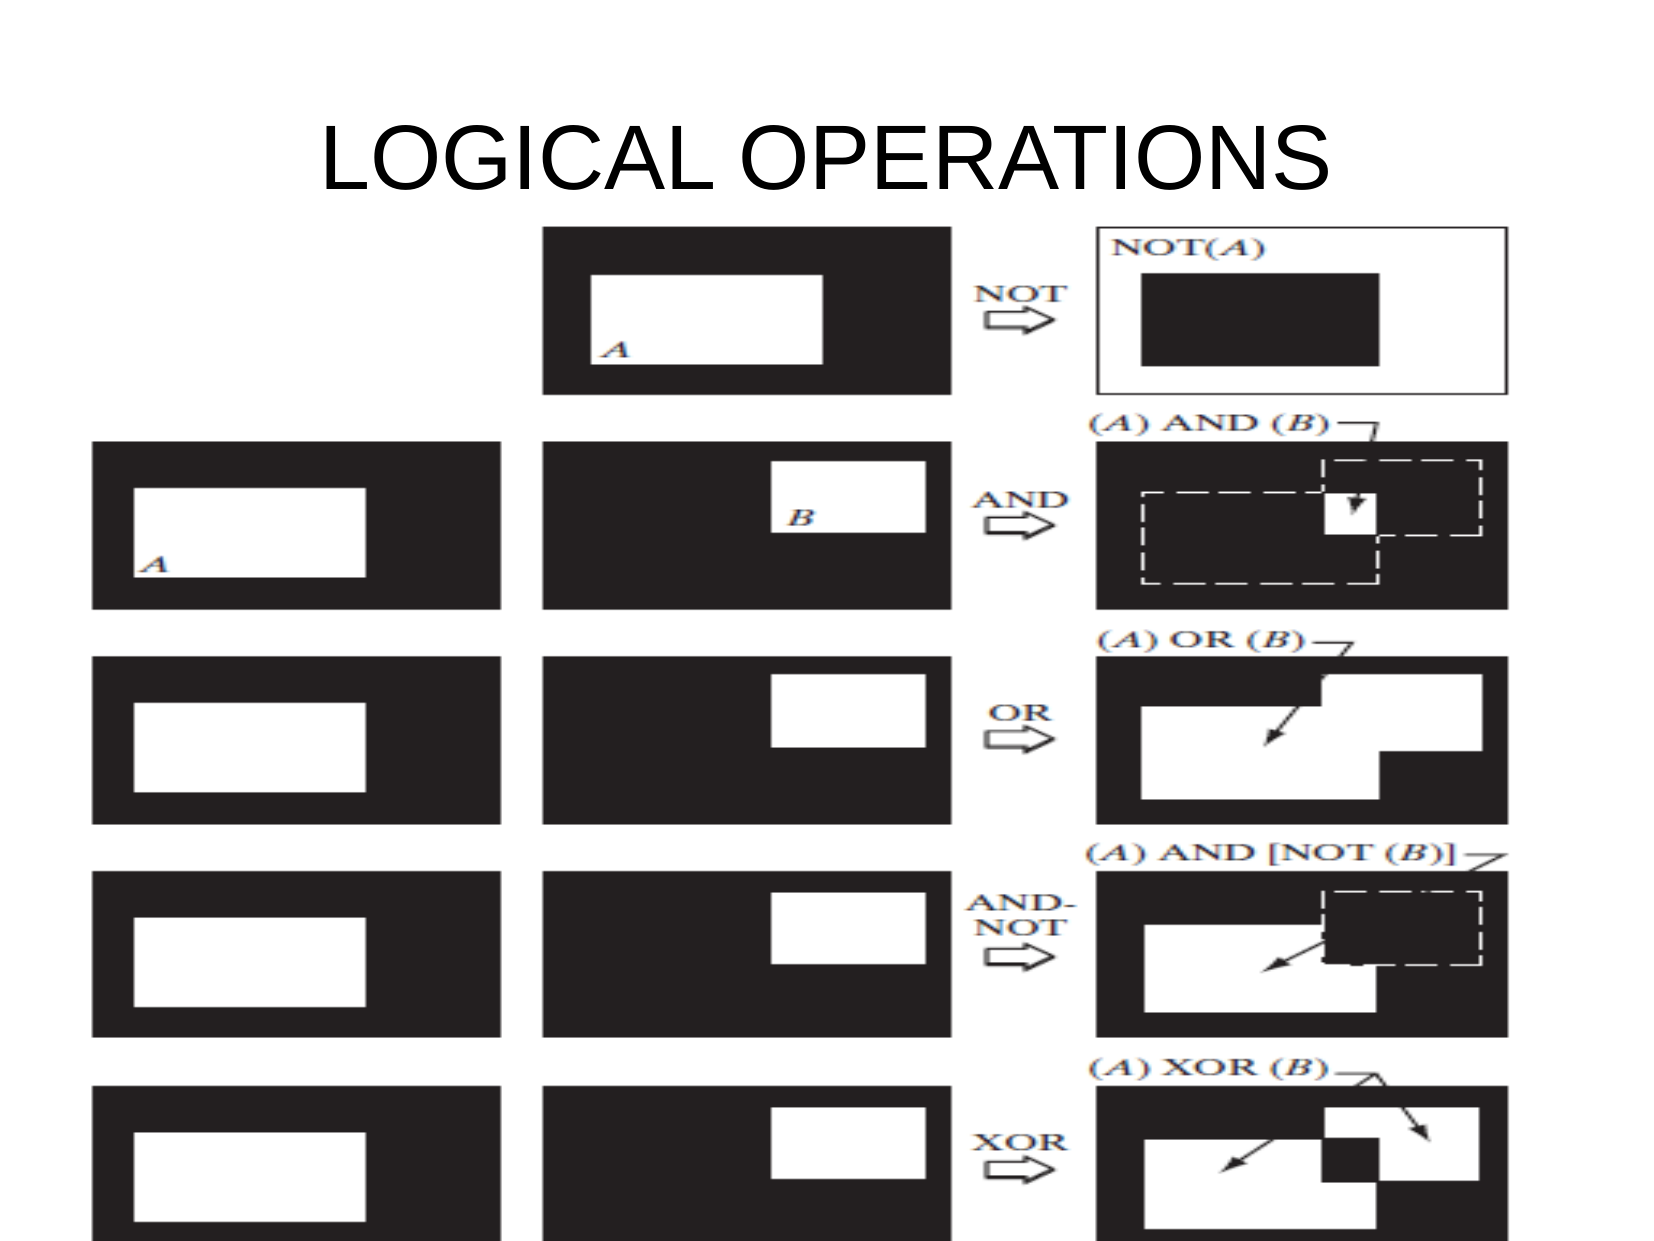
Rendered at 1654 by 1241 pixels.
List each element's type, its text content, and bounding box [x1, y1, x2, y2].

picture [0, 202, 1654, 1241]
title LOGICAL OPERATIONS [82, 49, 1571, 202]
